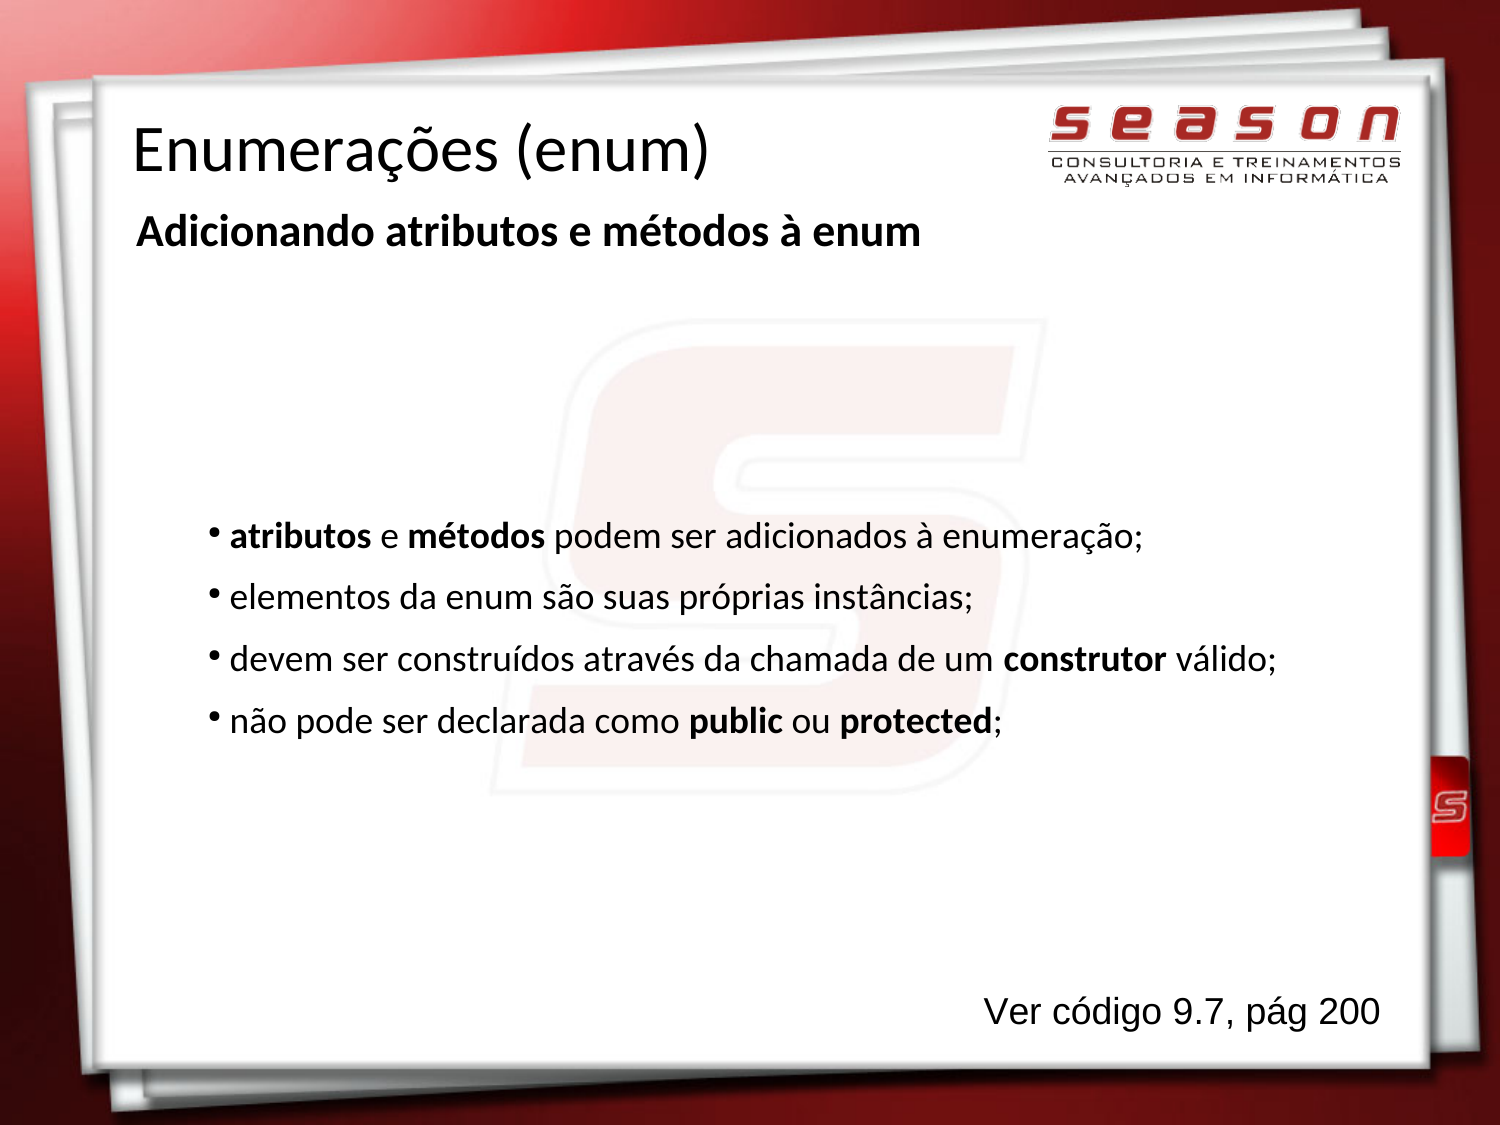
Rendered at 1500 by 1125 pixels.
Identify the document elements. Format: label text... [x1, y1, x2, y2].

text_box atributos e métodos podem ser adicionados à enumeração; elementos da enum são suas próprias instâncias; devem ser construídos através da chamada de um construtor válido; não pode ser declarada como public ou protected; [207, 357, 1328, 894]
picture [0, 0, 1500, 1125]
text_box Adicionando atributos e métodos à enum [119, 200, 1240, 256]
text_box Ver código 9.7, pág 200 [708, 979, 1396, 1040]
title Enumerações (enum) [118, 33, 1394, 257]
